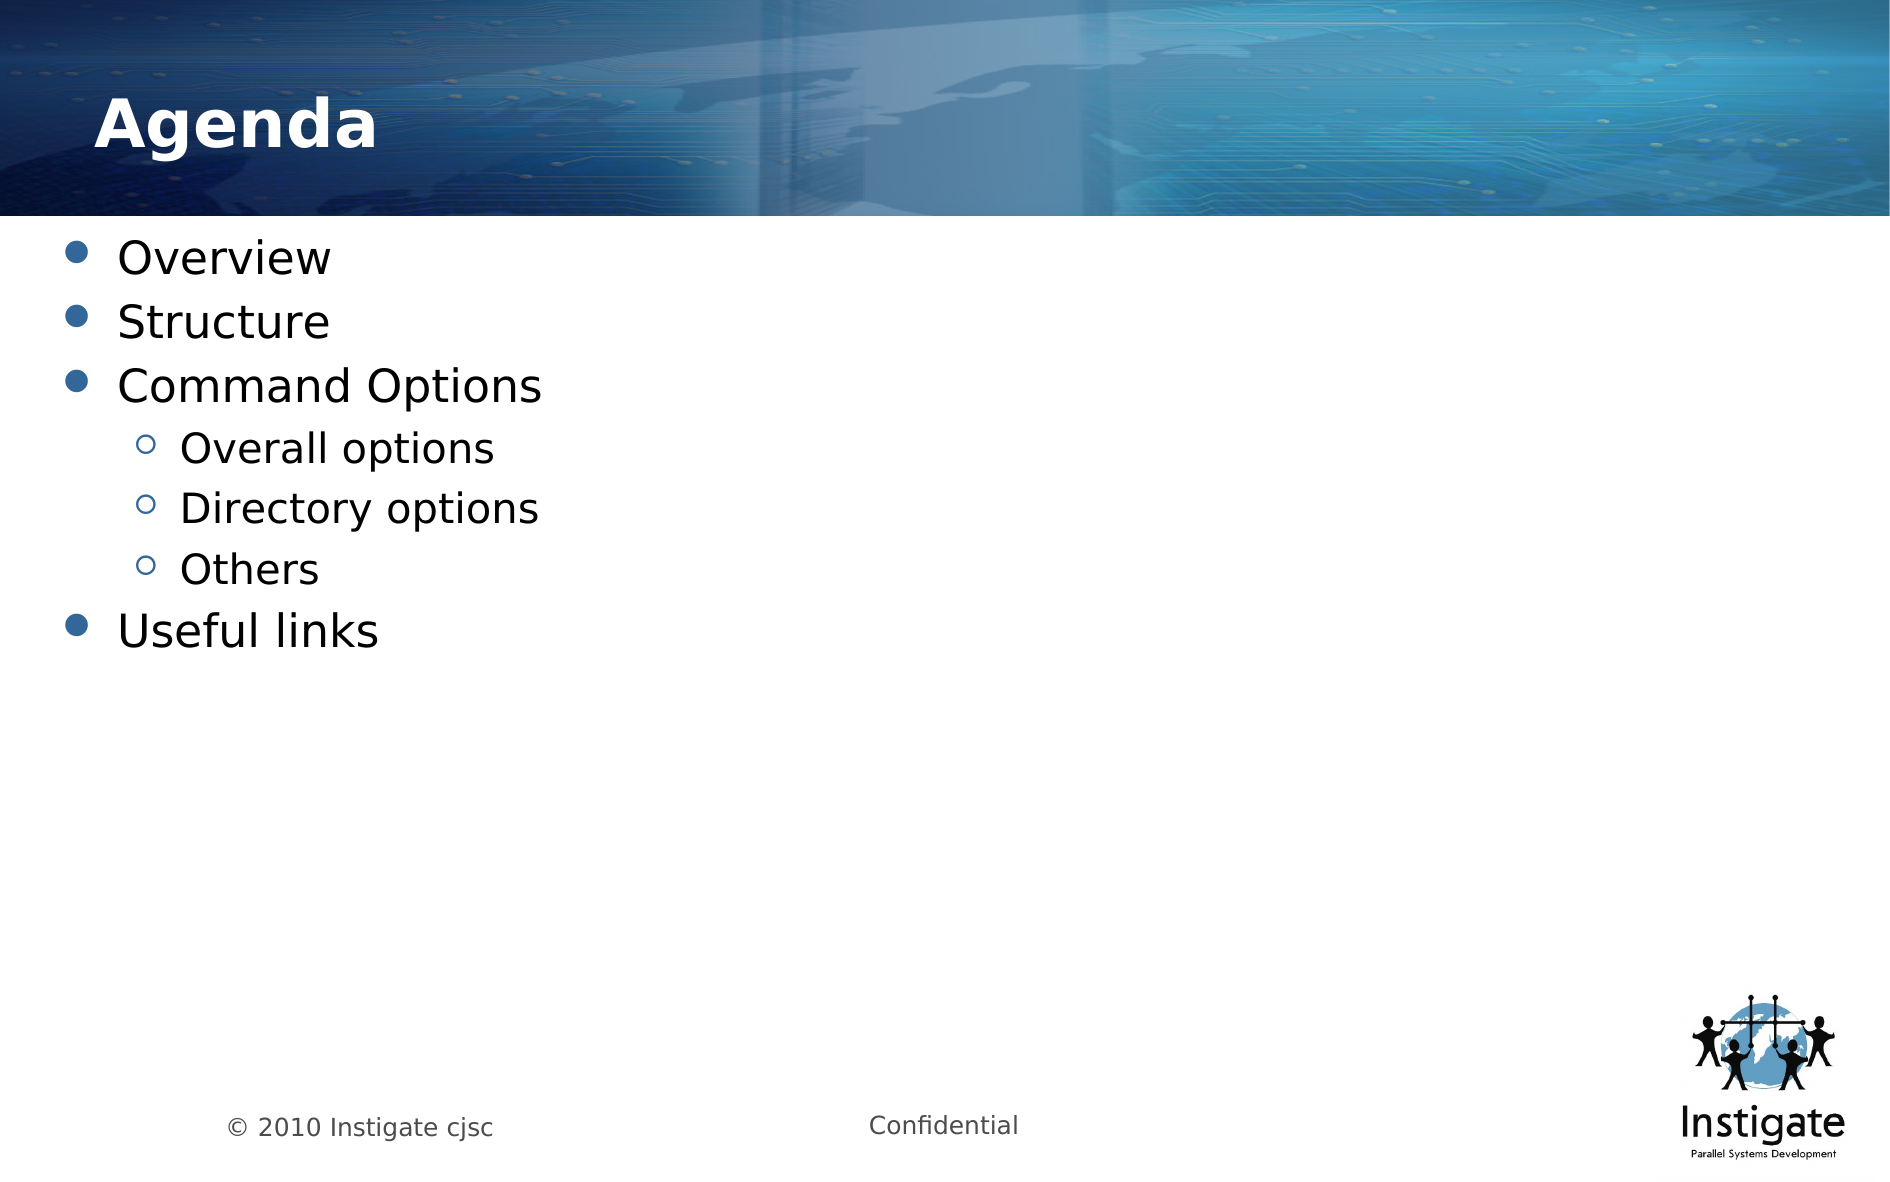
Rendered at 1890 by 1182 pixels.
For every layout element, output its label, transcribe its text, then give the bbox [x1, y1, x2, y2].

list Overview Structure Command Options Overall options Directory options Others Useful links [59, 236, 1831, 1016]
title Agenda [94, 47, 1793, 217]
picture [0, 0, 1890, 216]
picture [1650, 956, 1876, 1182]
